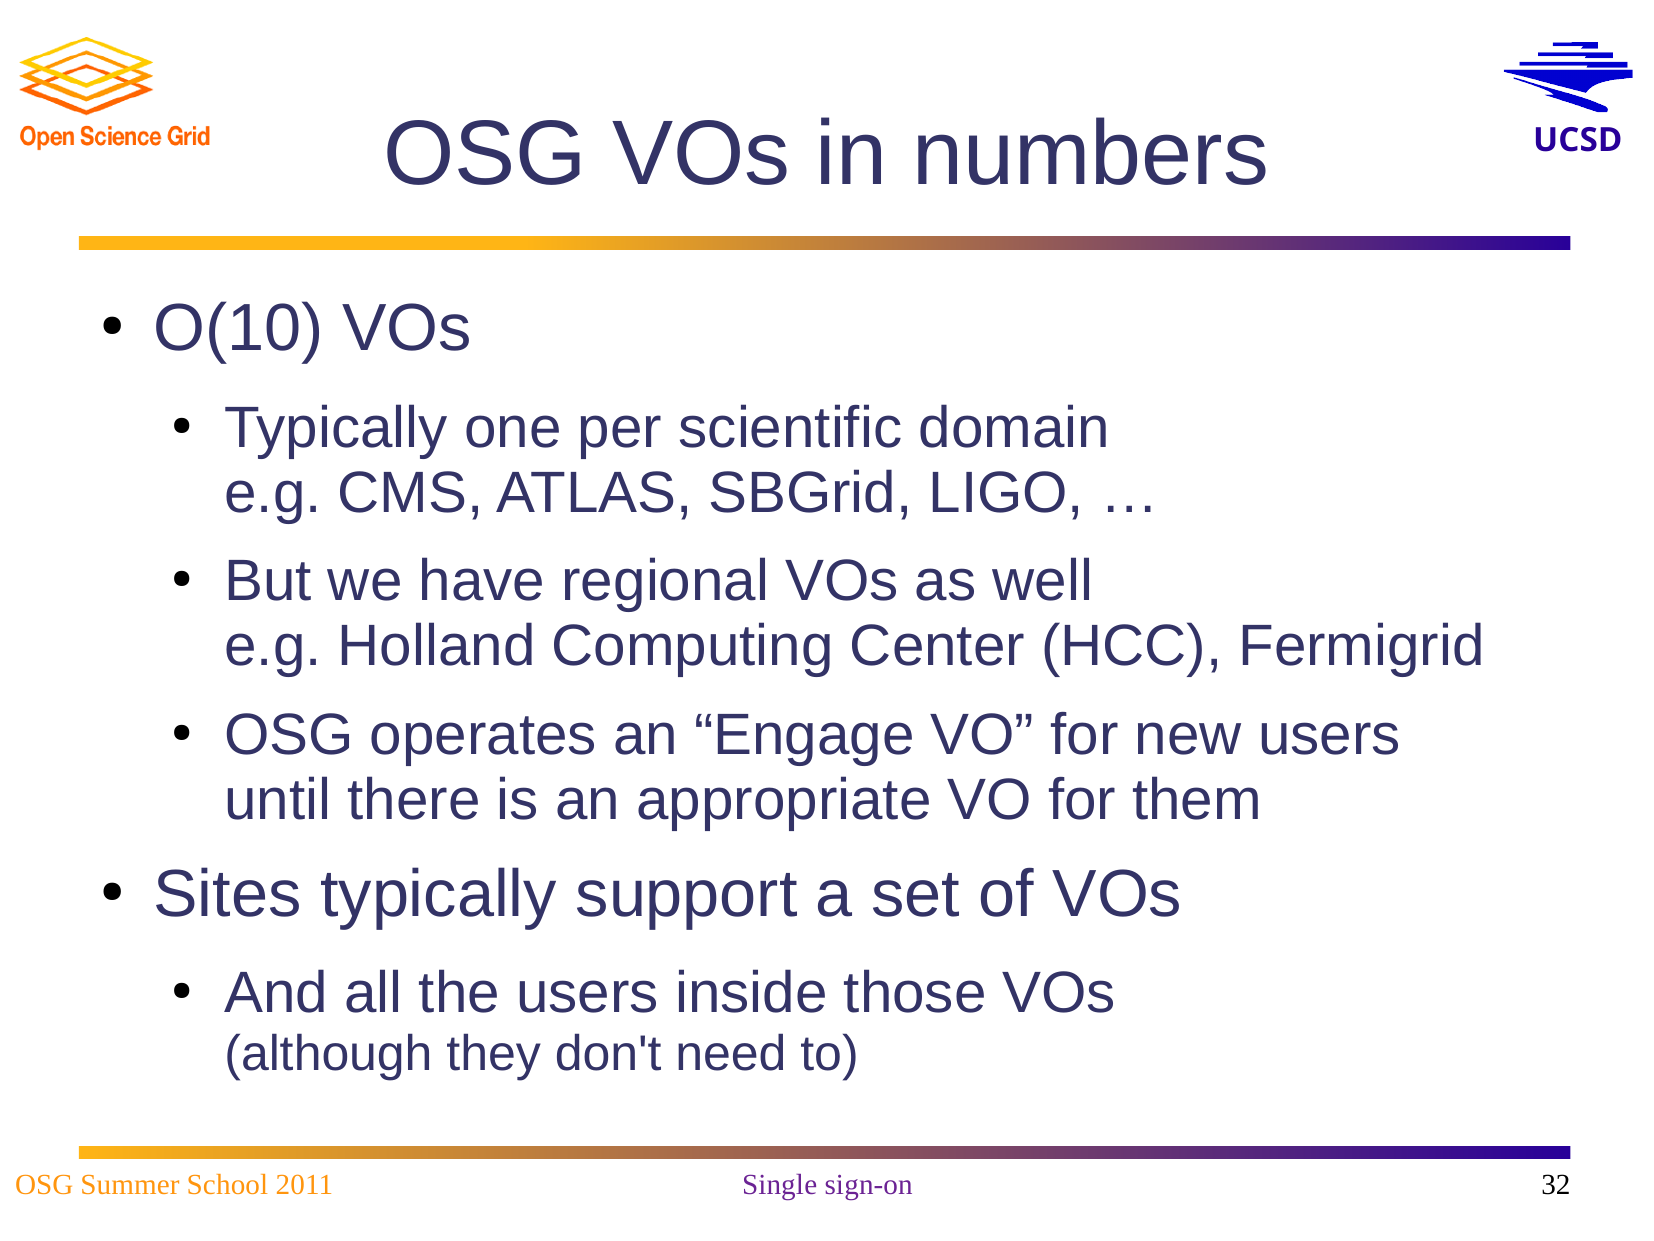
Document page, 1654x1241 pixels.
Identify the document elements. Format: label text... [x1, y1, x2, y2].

picture [1495, 42, 1637, 118]
list O(10) VOs Typically one per scientific domain e.g. CMS, ATLAS, SBGrid, LIGO, … But we have regional VOs as well e.g. Holland Computing Center (HCC), Fermigrid OSG operates an “Engage VO” for new users until there is an appropriate VO for them Sites typically support a set of VOs And all the users inside those VOs (although they don't need to) [82, 290, 1571, 1109]
picture [0, 14, 229, 167]
title OSG VOs in numbers [82, 49, 1571, 257]
